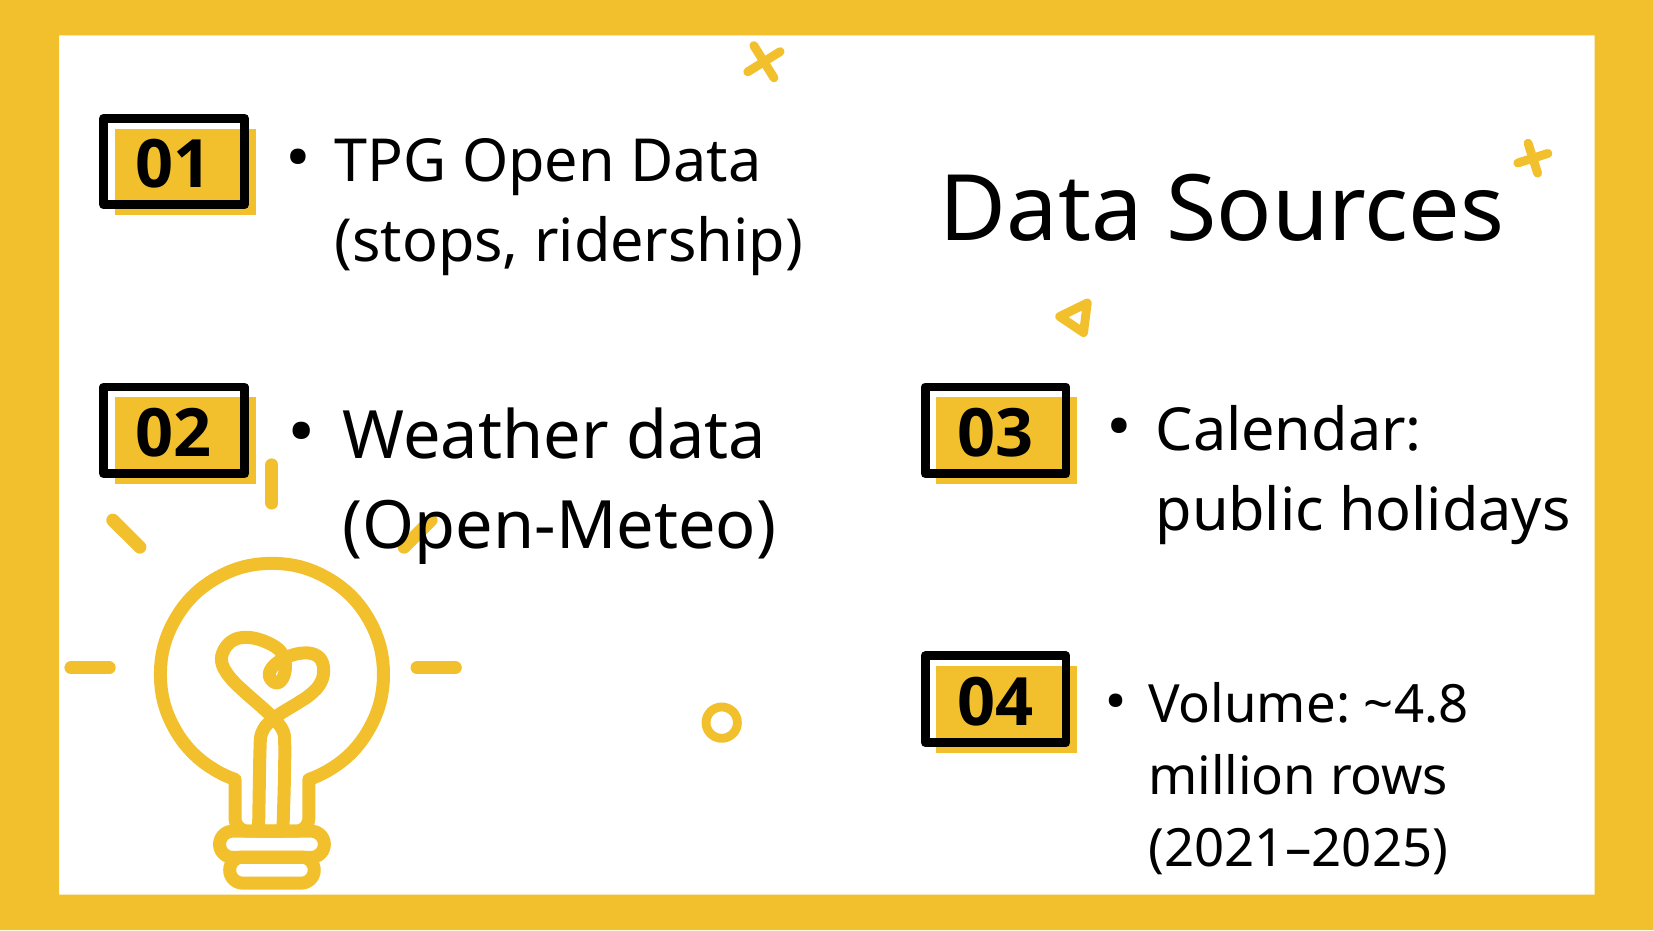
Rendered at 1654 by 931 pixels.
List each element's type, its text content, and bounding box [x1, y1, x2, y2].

list Volume: ~4.8 million rows (2021–2025) [1092, 666, 1577, 885]
list Weather data (Open-Meteo) [271, 386, 869, 606]
list TPG Open Data (stops, ridership) [271, 118, 869, 337]
list Calendar: public holidays [1092, 386, 1577, 606]
title Data Sources [868, 37, 1577, 374]
